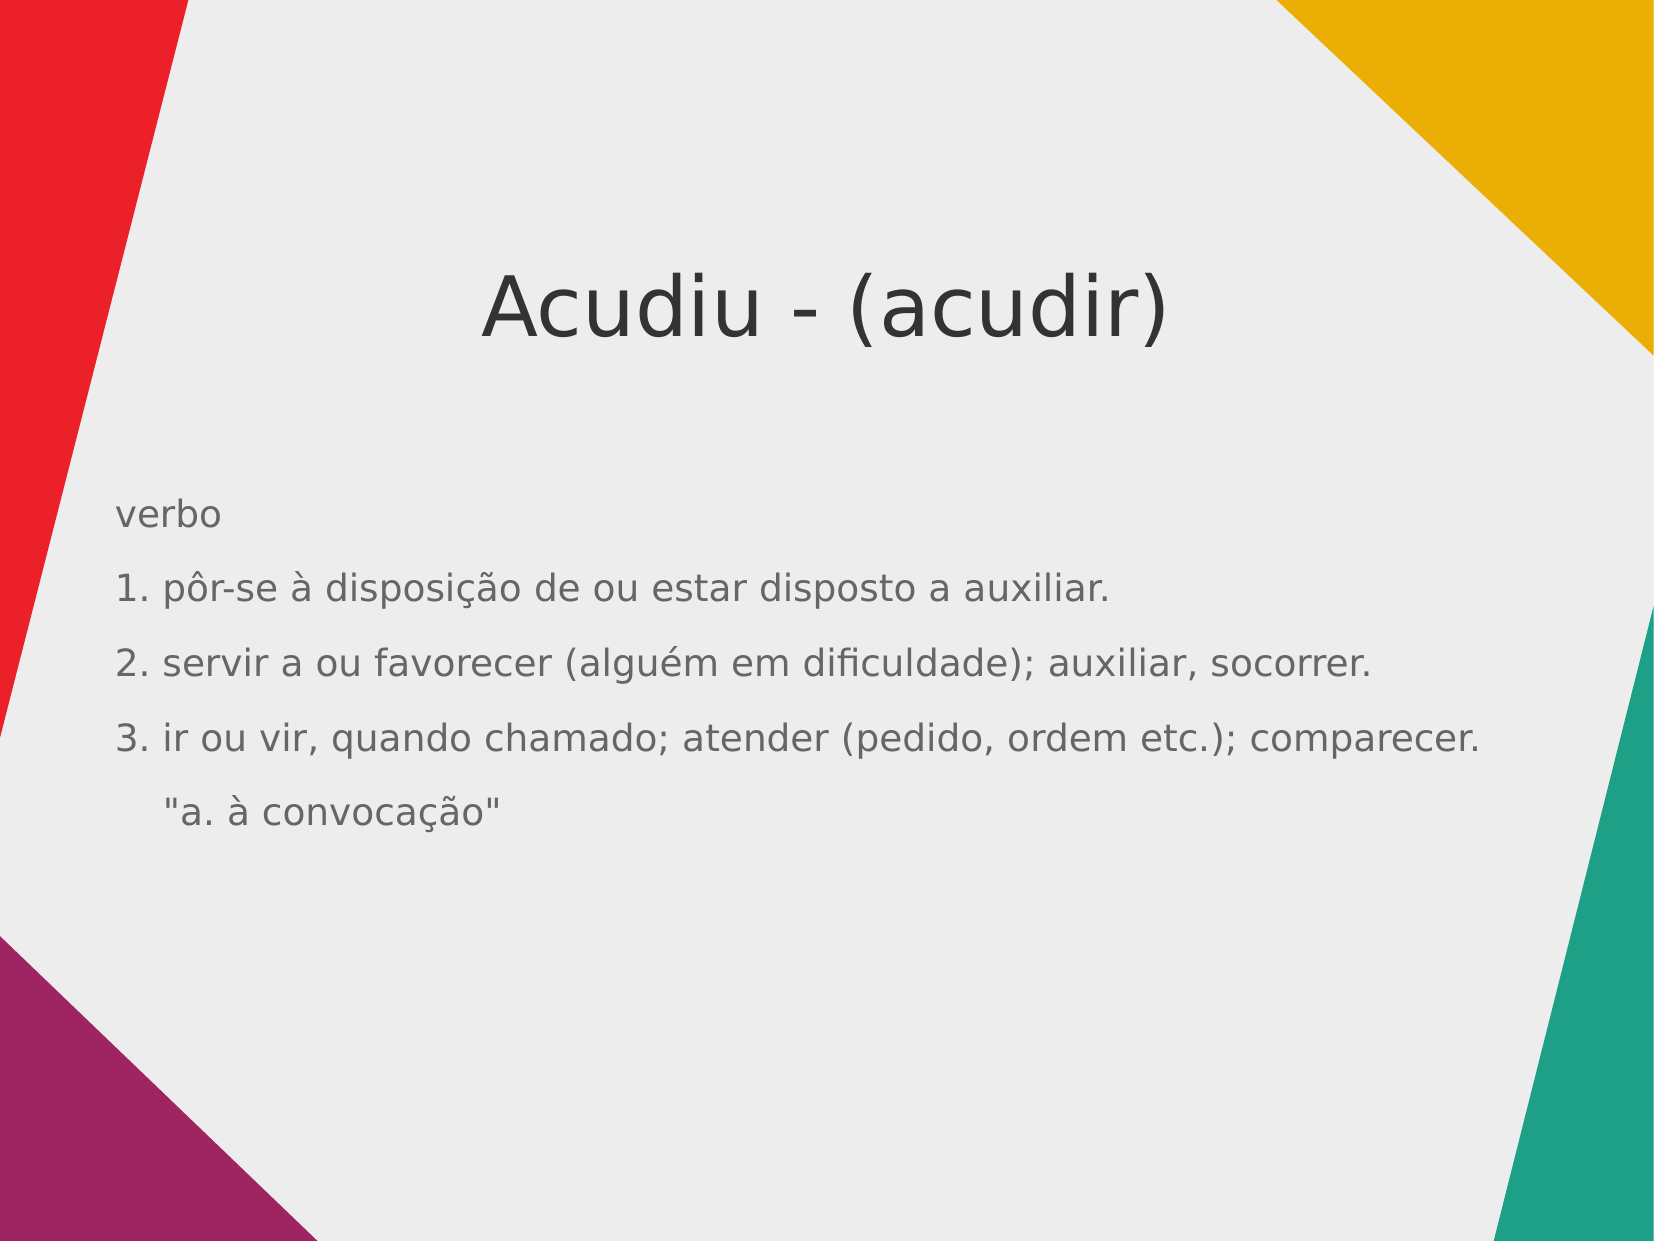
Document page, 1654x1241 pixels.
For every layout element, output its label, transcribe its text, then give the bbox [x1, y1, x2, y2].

text_box Acudiu - (acudir) [114, 204, 1539, 296]
text_box verbo 1. pôr-se à disposição de ou estar disposto a auxiliar. 2. servir a ou favorecer (alguém em dificuldade); auxiliar, socorrer. 3. ir ou vir, quando chamado; atender (pedido, ordem etc.); comparecer. "a. à convocação" [114, 296, 1539, 1027]
